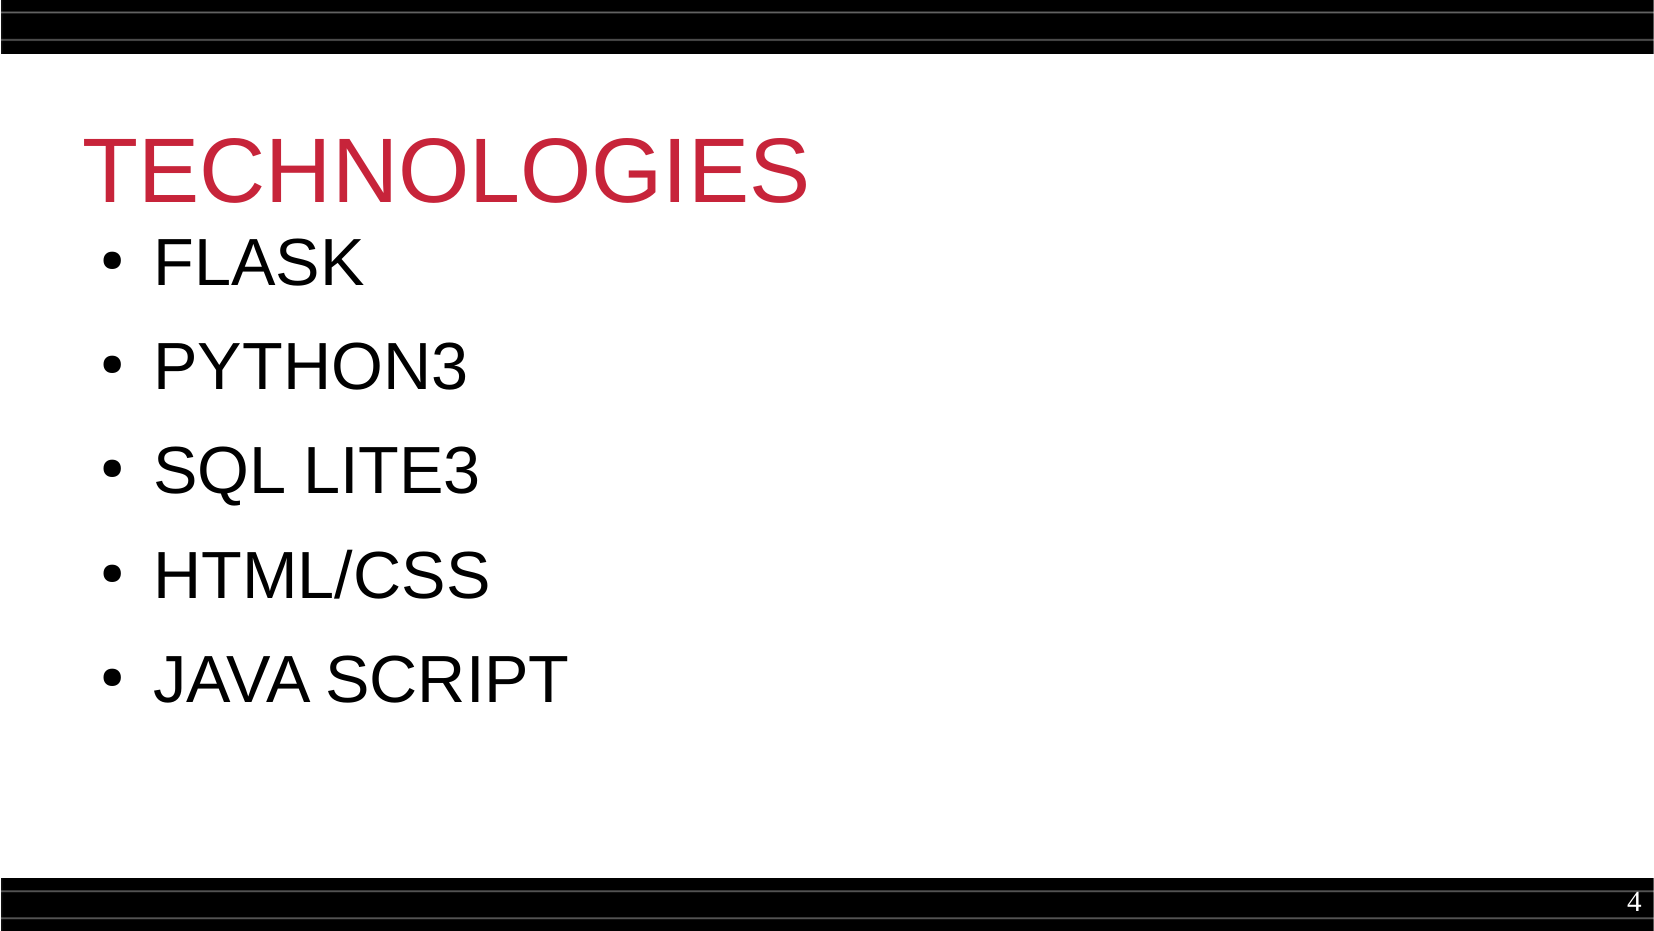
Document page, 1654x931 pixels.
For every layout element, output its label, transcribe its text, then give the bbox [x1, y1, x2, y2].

title TECHNOLOGIES [82, 92, 1571, 225]
list FLASK PYTHON3 SQL LITE3 HTML/CSS JAVA SCRIPT [82, 225, 1571, 826]
picture [1, 878, 1654, 931]
picture [1, 0, 1654, 54]
